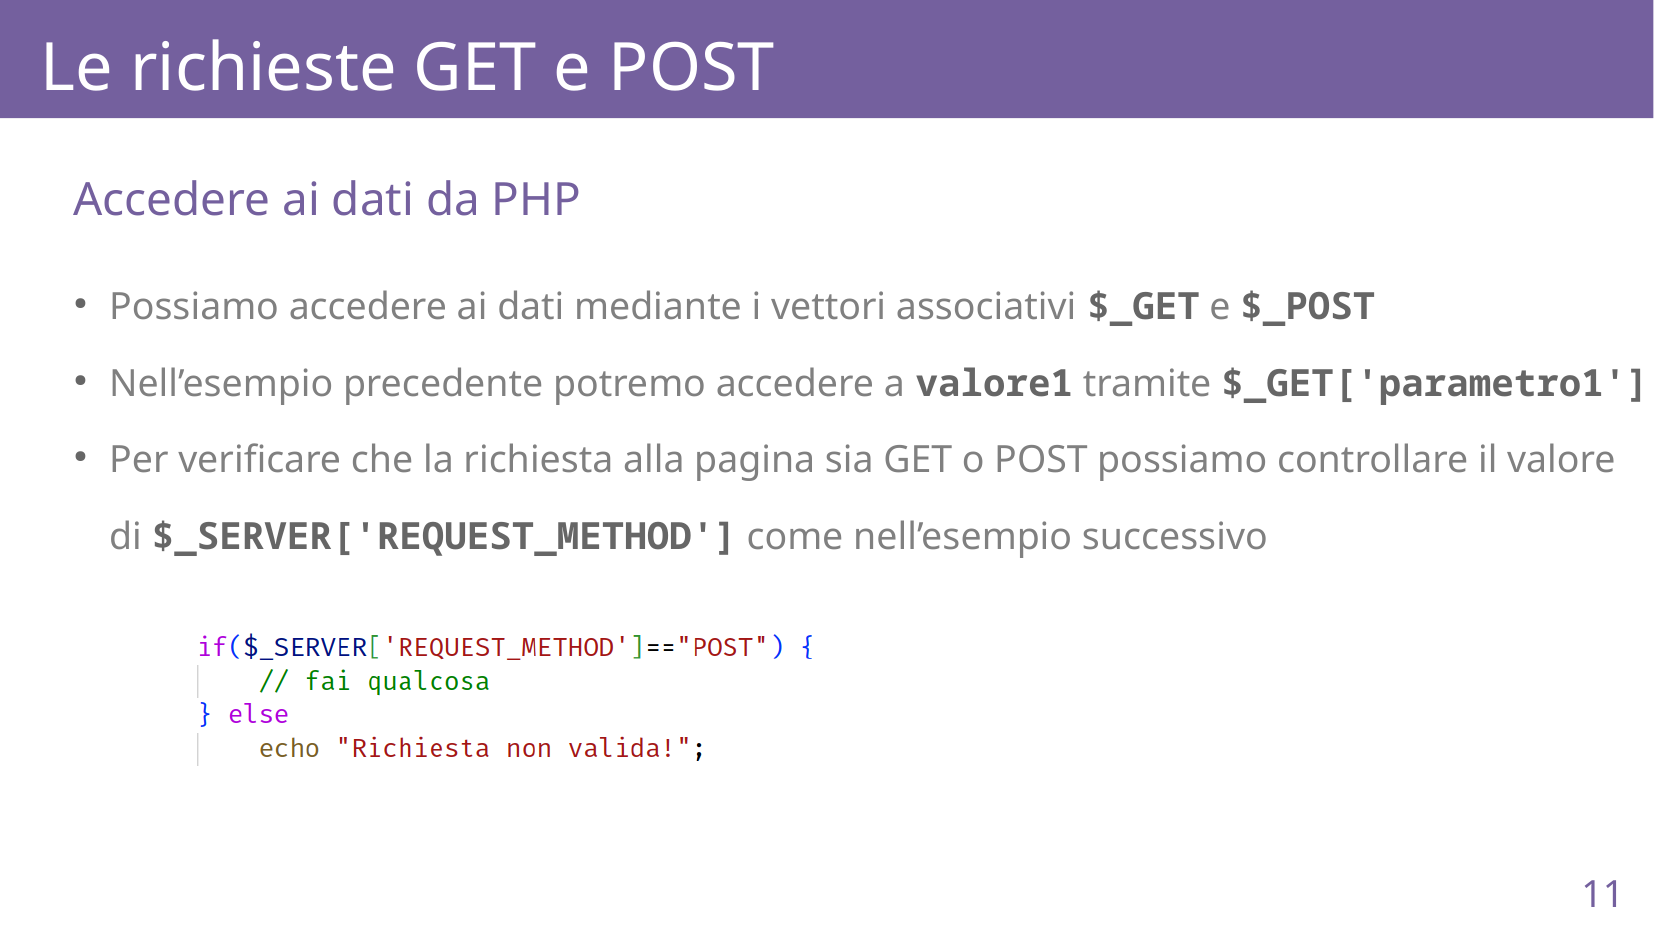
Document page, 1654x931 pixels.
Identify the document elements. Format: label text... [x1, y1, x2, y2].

text_box <numero> [1510, 860, 1654, 931]
picture [177, 620, 827, 775]
text_box Possiamo accedere ai dati mediante i vettori associativi $_GET e $_POST Nell’esempio precedente potremo accedere a valore1 tramite $_GET['parametro1'] Per verificare che la richiesta alla pagina sia GET o POST possiamo controllare il valore di $_SERVER['REQUEST_METHOD'] come nell’esempio successivo [59, 246, 1640, 532]
text_box Le richieste GET e POST [25, 11, 942, 107]
text_box Accedere ai dati da PHP [59, 158, 1107, 229]
text_box [0, 0, 1654, 119]
